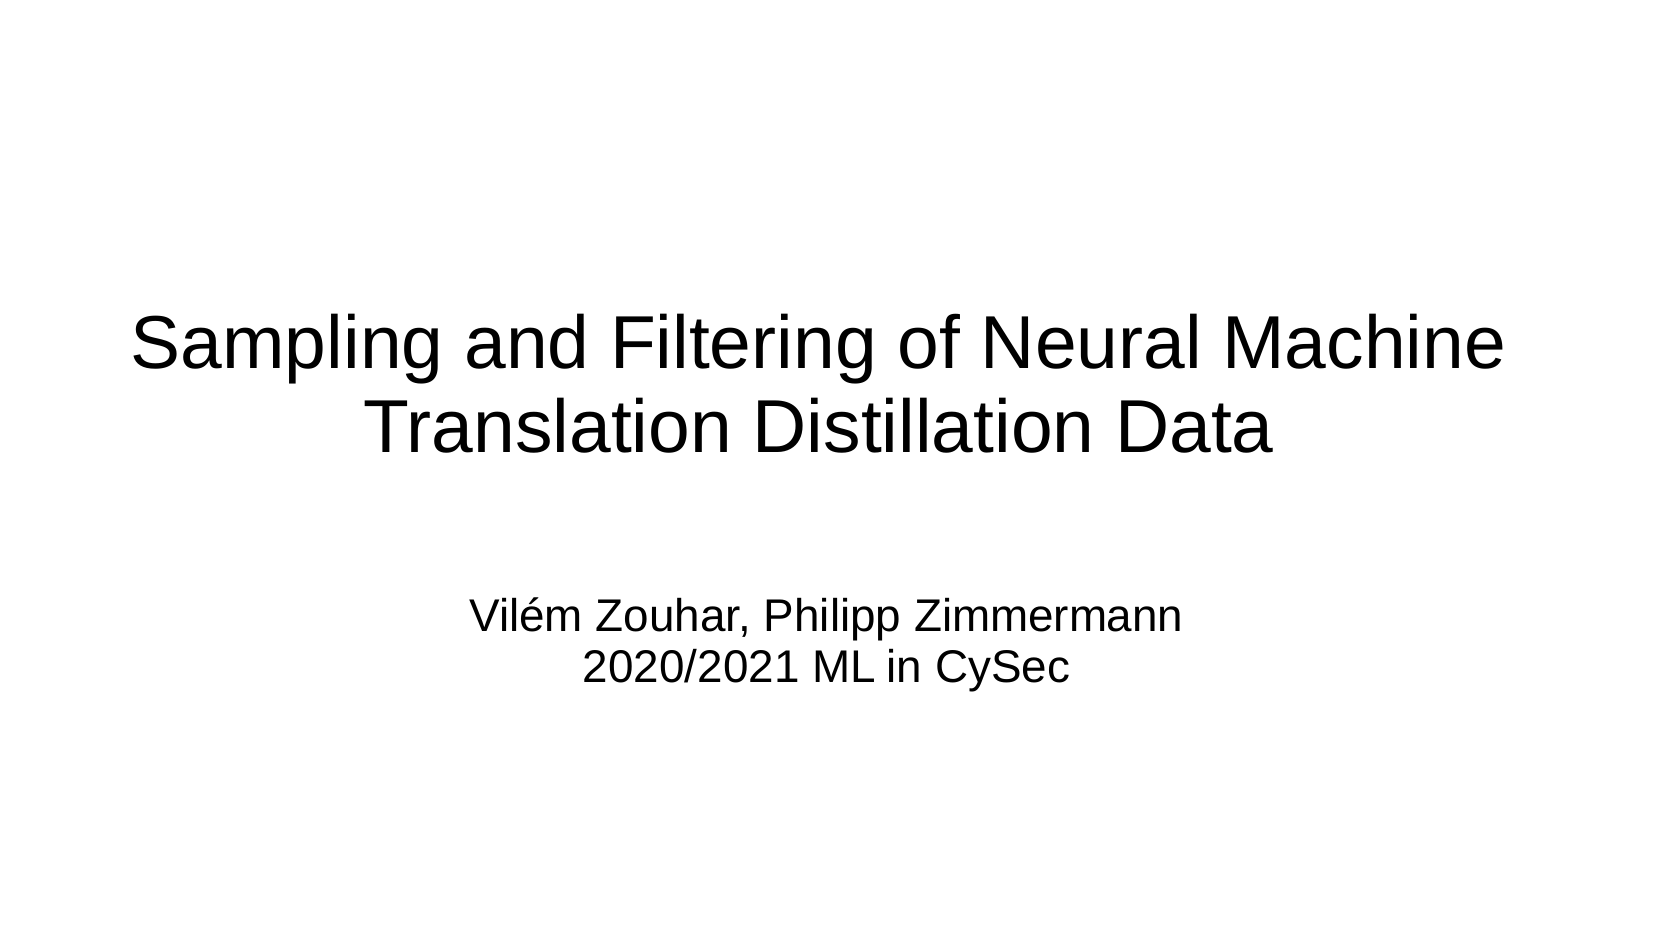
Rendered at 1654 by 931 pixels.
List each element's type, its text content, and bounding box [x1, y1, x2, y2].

title Sampling and Filtering of Neural Machine Translation Distillation Data [75, 300, 1564, 469]
subtitle Vilém Zouhar, Philipp Zimmermann 2020/2021 ML in CySec [82, 525, 1571, 758]
